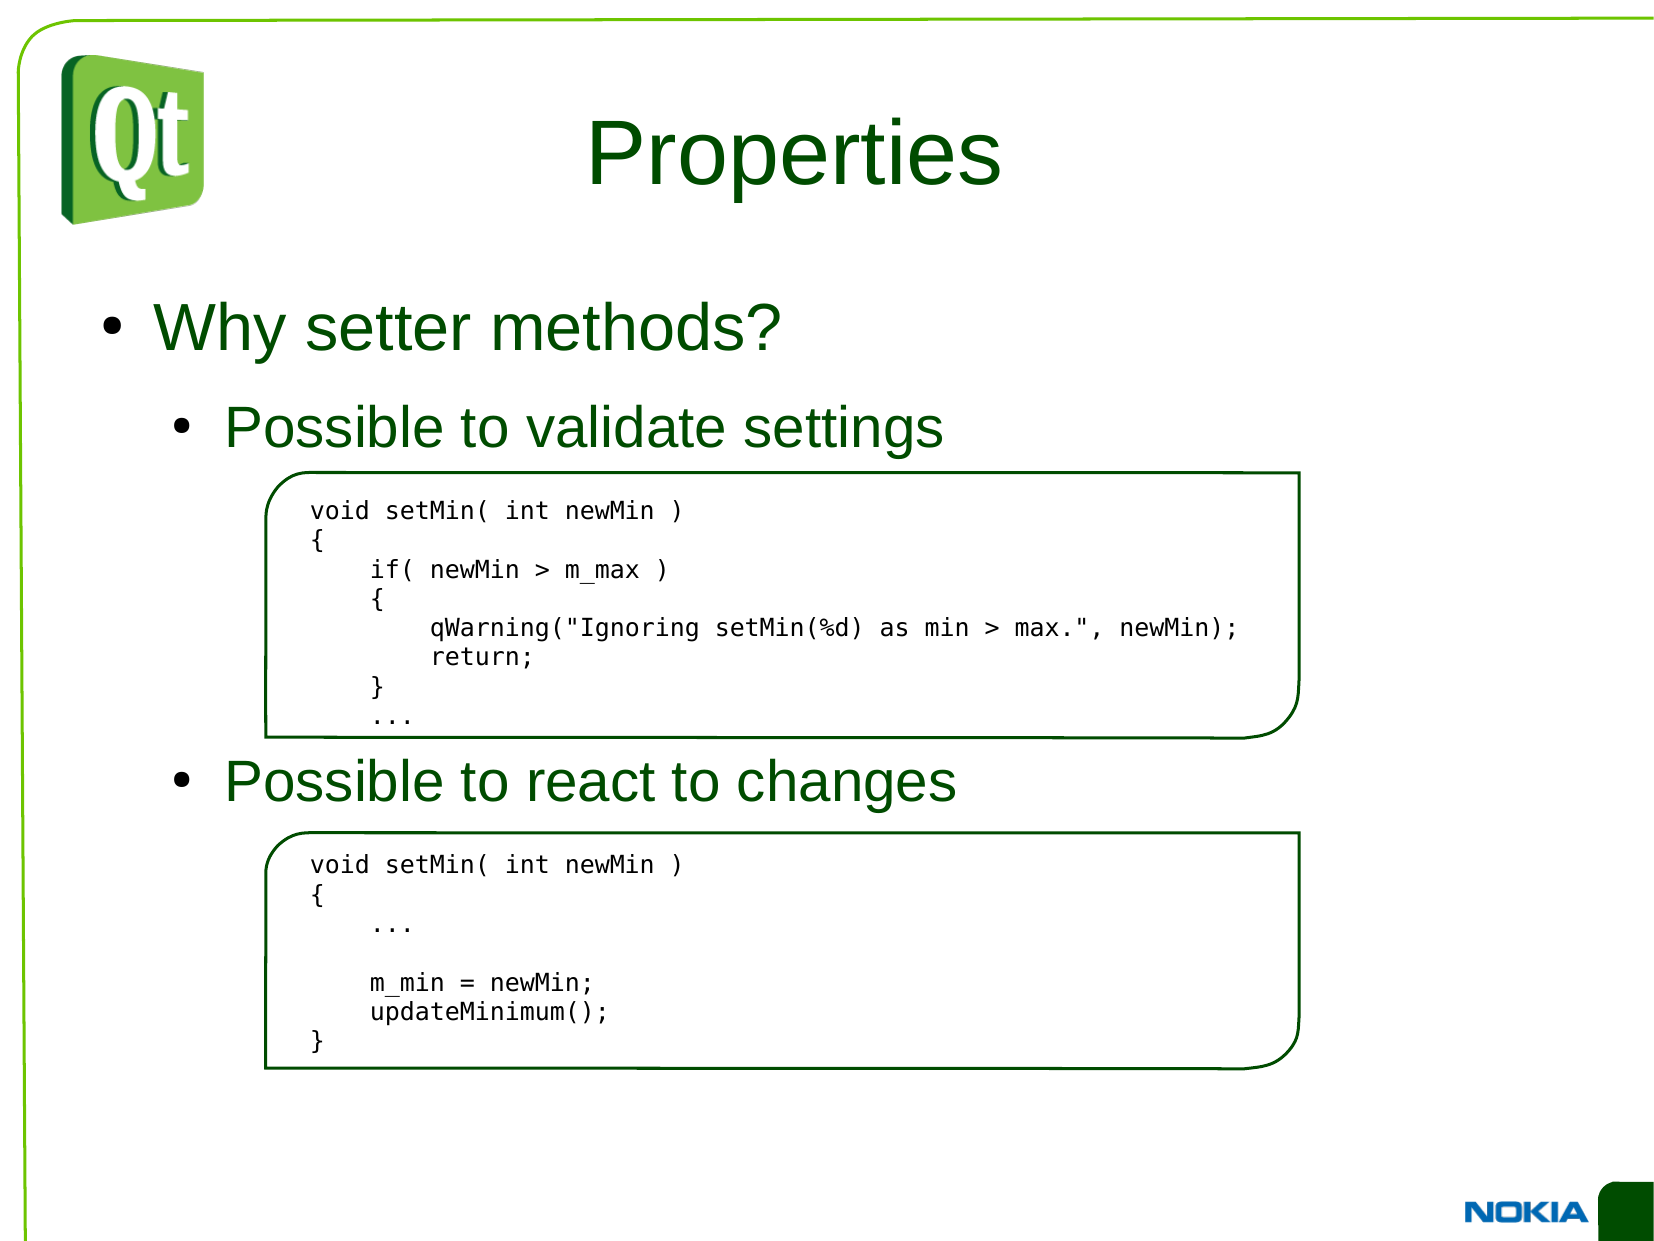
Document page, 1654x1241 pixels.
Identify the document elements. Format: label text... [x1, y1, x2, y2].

picture [1465, 1201, 1589, 1223]
title Properties [257, 49, 1333, 257]
text_box void setMin( int newMin ) { if( newMin > m_max ) { qWarning("Ignoring setMin(%d) as min > max.", newMin); return; } ... [295, 488, 1258, 736]
list Why setter methods? Possible to validate settings Possible to react to changes [82, 290, 1571, 1094]
picture [61, 55, 204, 225]
text_box void setMin( int newMin ) { ... m_min = newMin; updateMinimum(); } [295, 843, 701, 1063]
